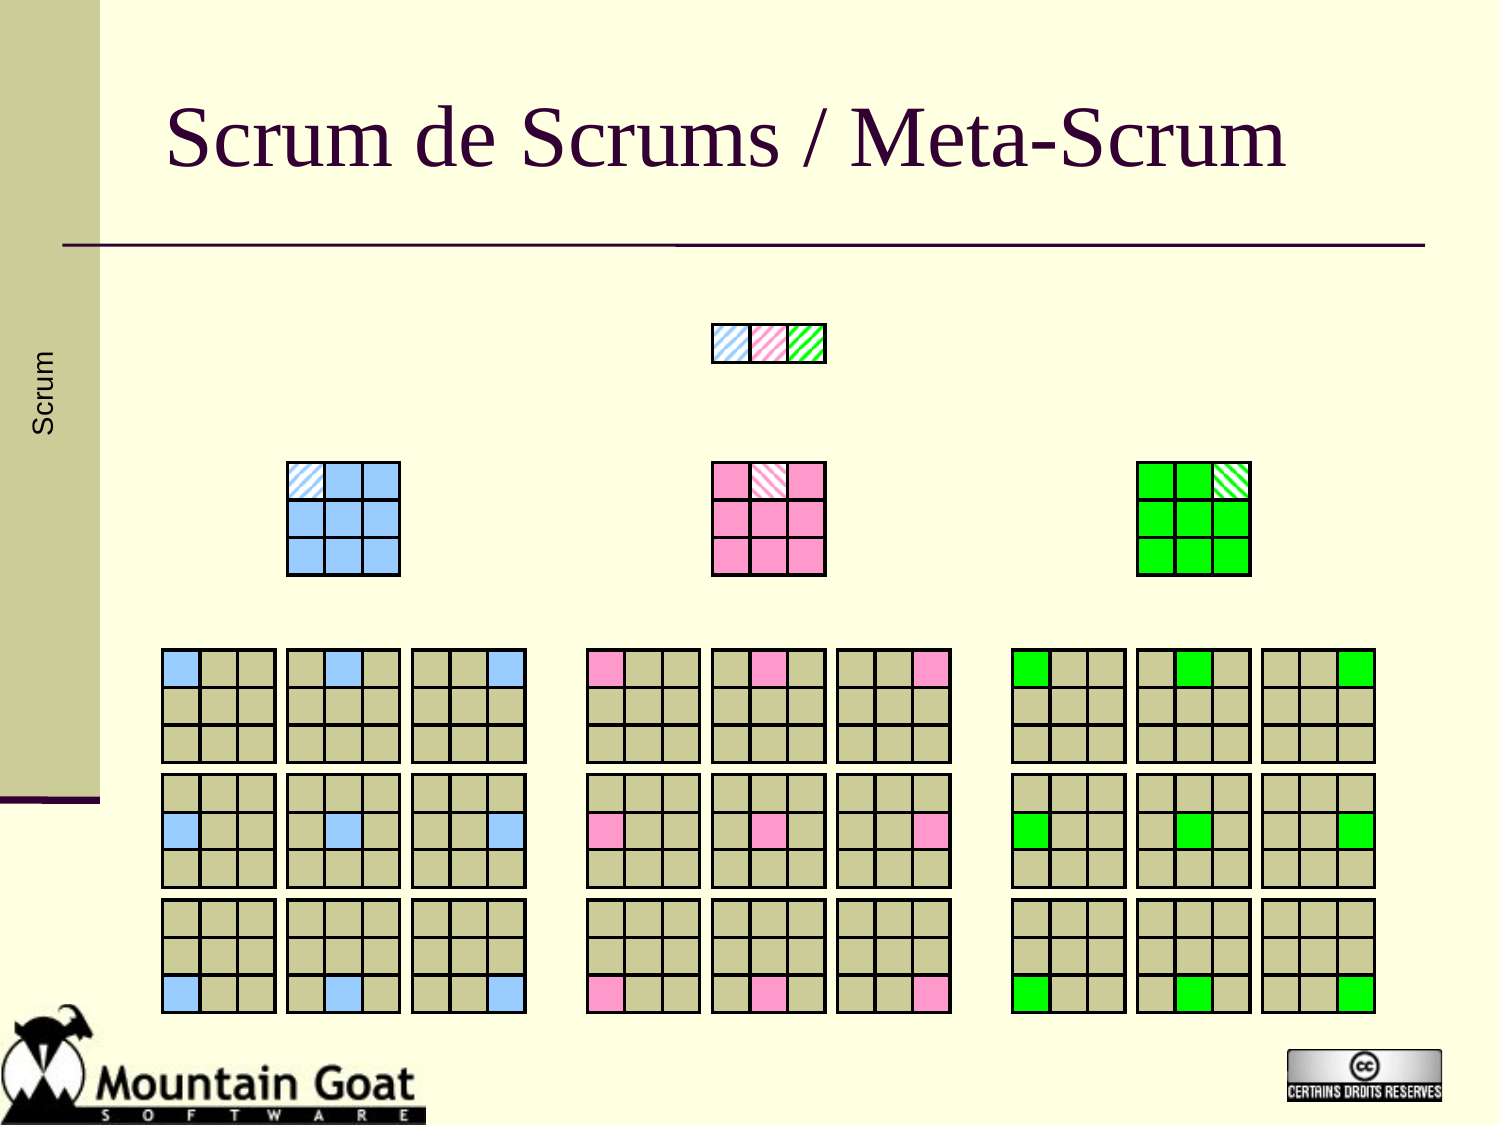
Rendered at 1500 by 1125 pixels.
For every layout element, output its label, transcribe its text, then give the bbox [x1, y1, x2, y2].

text_box [1262, 774, 1375, 888]
text_box [712, 324, 825, 363]
text_box Scrum [0, 0, 88, 788]
text_box [1262, 899, 1375, 1013]
picture [0, 1004, 426, 1125]
text_box [587, 649, 700, 763]
title Scrum de Scrums / Meta-Scrum [150, 45, 1426, 234]
text_box [587, 774, 700, 888]
text_box [1137, 774, 1250, 888]
text_box [412, 774, 525, 888]
text_box [1262, 649, 1375, 763]
text_box [287, 774, 400, 888]
text_box [1137, 649, 1250, 763]
text_box [837, 649, 950, 763]
text_box [712, 774, 825, 888]
text_box [1012, 899, 1125, 1013]
text_box [287, 899, 400, 1013]
text_box [712, 899, 825, 1013]
text_box [412, 899, 525, 1013]
text_box [412, 649, 525, 763]
text_box [162, 774, 275, 888]
text_box [287, 649, 400, 763]
text_box [162, 649, 275, 763]
text_box [1137, 899, 1250, 1013]
text_box [162, 899, 275, 1013]
text_box [837, 774, 950, 888]
picture [1287, 1049, 1443, 1102]
text_box [287, 462, 400, 575]
text_box [712, 649, 825, 763]
text_box [837, 899, 950, 1013]
text_box [1012, 649, 1125, 763]
text_box [1012, 774, 1125, 888]
text_box [712, 462, 825, 575]
text_box [587, 899, 700, 1013]
text_box [1137, 462, 1250, 575]
